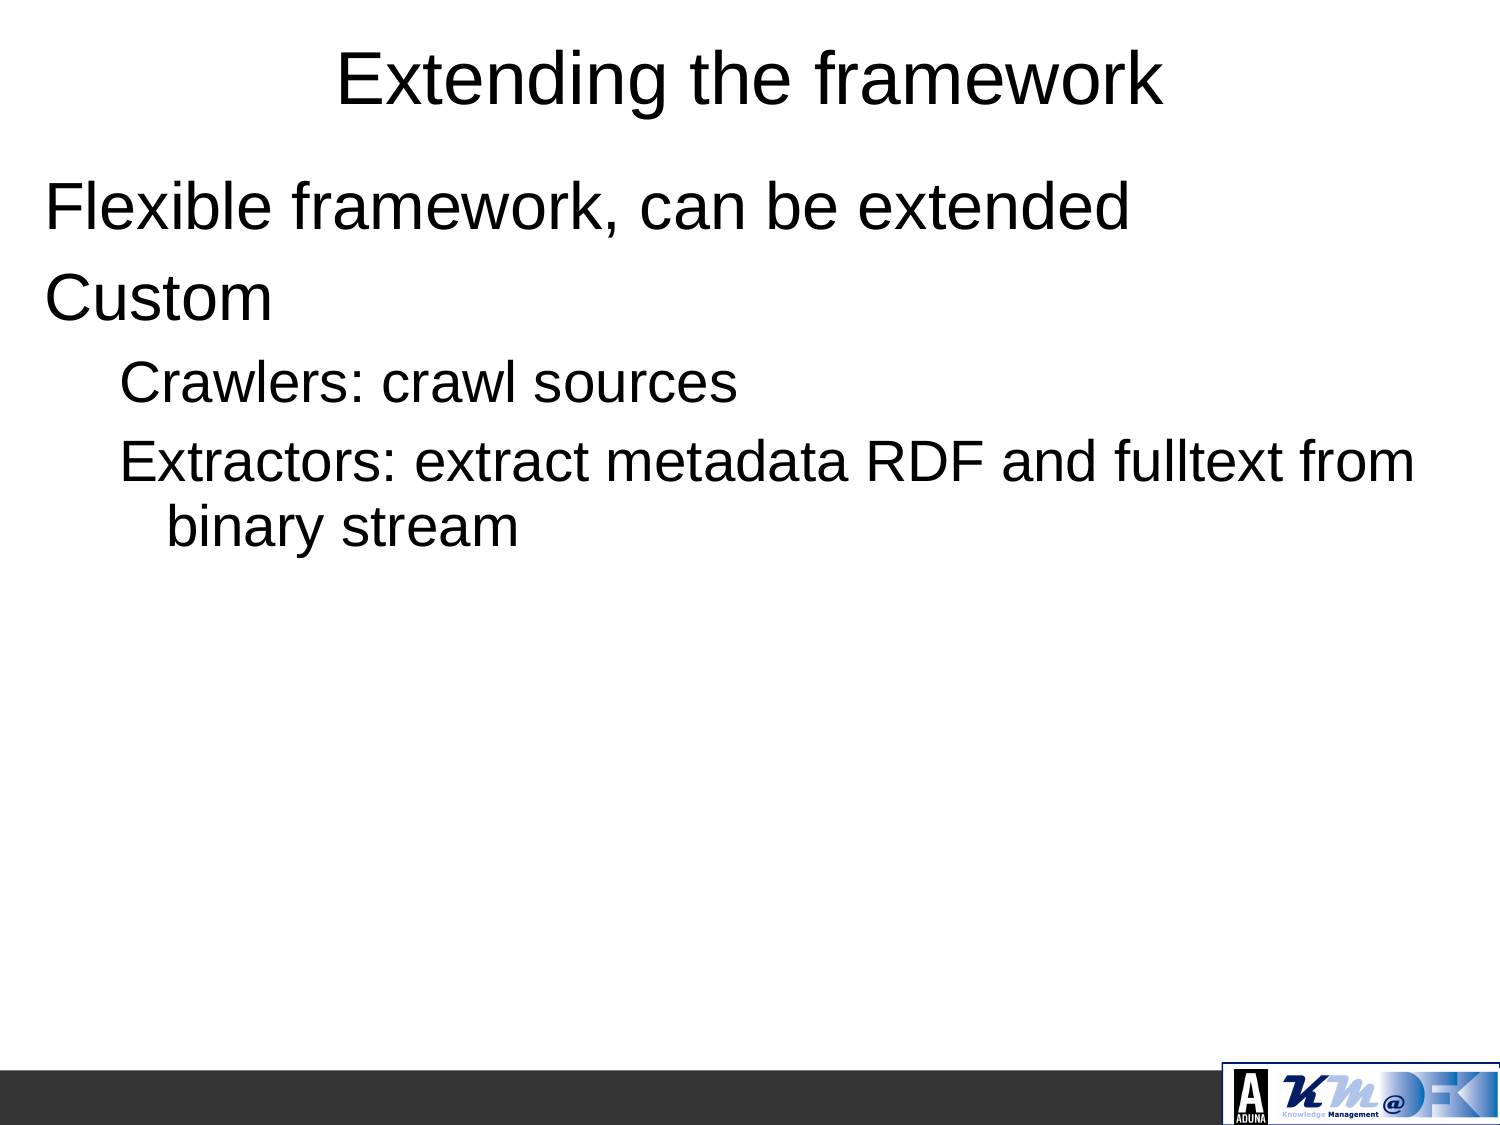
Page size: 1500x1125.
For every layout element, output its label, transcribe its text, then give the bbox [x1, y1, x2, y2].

list Flexible framework, can be extended Custom Crawlers: crawl sources Extractors: extract metadata RDF and fulltext from binary stream [29, 160, 1471, 1047]
picture [1276, 1068, 1500, 1124]
picture [1234, 1069, 1268, 1125]
title Extending the framework [29, 19, 1471, 138]
